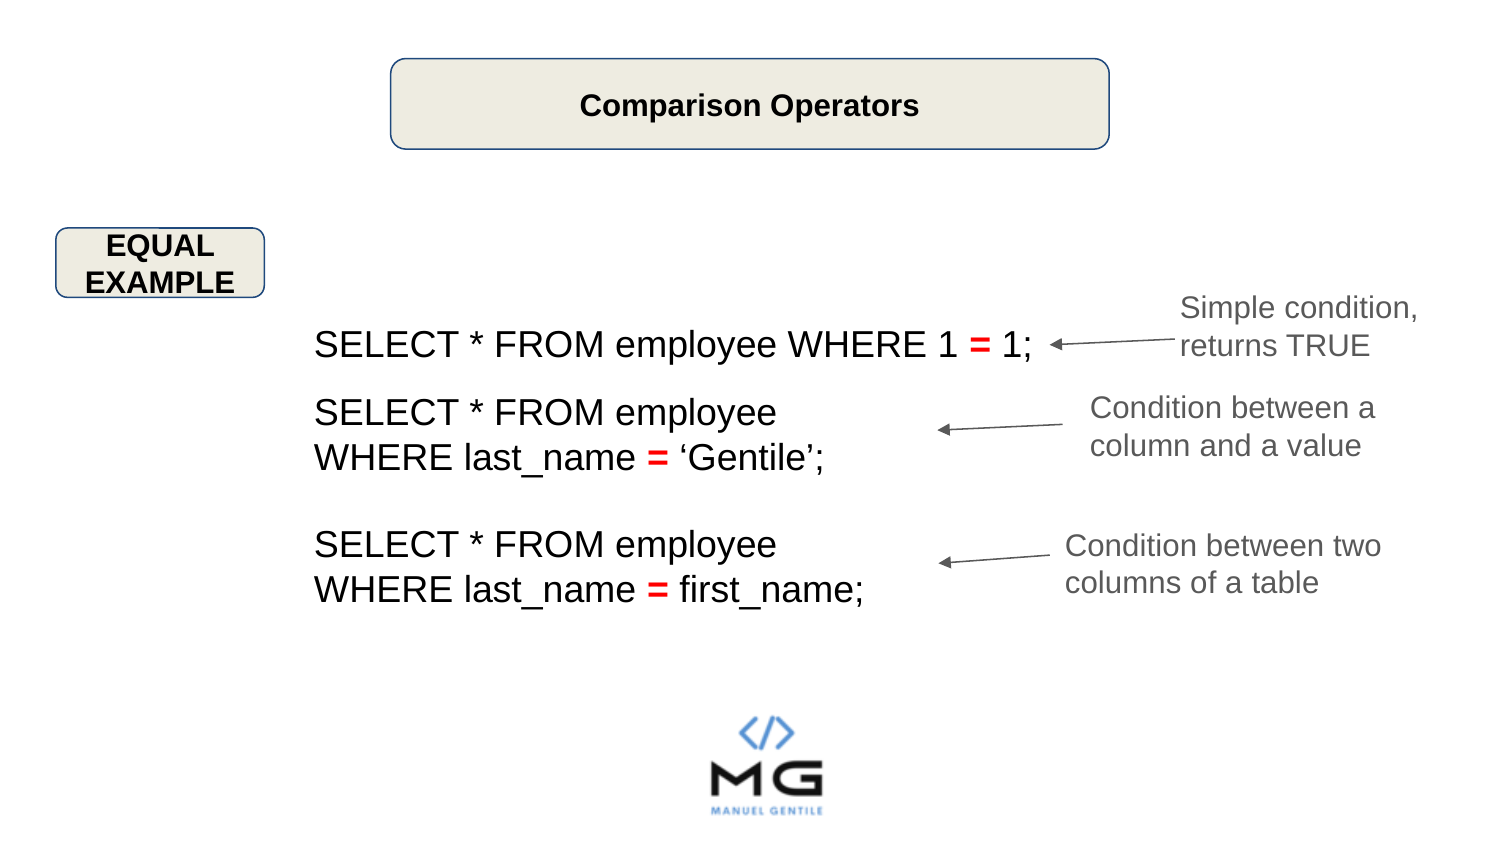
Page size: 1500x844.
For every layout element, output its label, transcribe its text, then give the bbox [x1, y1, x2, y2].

text_box SELECT * FROM employee WHERE last_name = first_name; [298, 505, 1066, 575]
text_box Condition between two columns of a table [1049, 509, 1473, 601]
text_box Simple condition, returns TRUE [1164, 272, 1437, 316]
text_box EQUAL EXAMPLE [55, 227, 265, 298]
picture [688, 687, 846, 844]
text_box Comparison Operators [390, 58, 1110, 150]
text_box Condition between a column and a value [1074, 372, 1473, 463]
text_box SELECT * FROM employee WHERE last_name = ‘Gentile’; [298, 372, 1066, 443]
text_box SELECT * FROM employee WHERE 1 = 1; [298, 305, 1066, 372]
